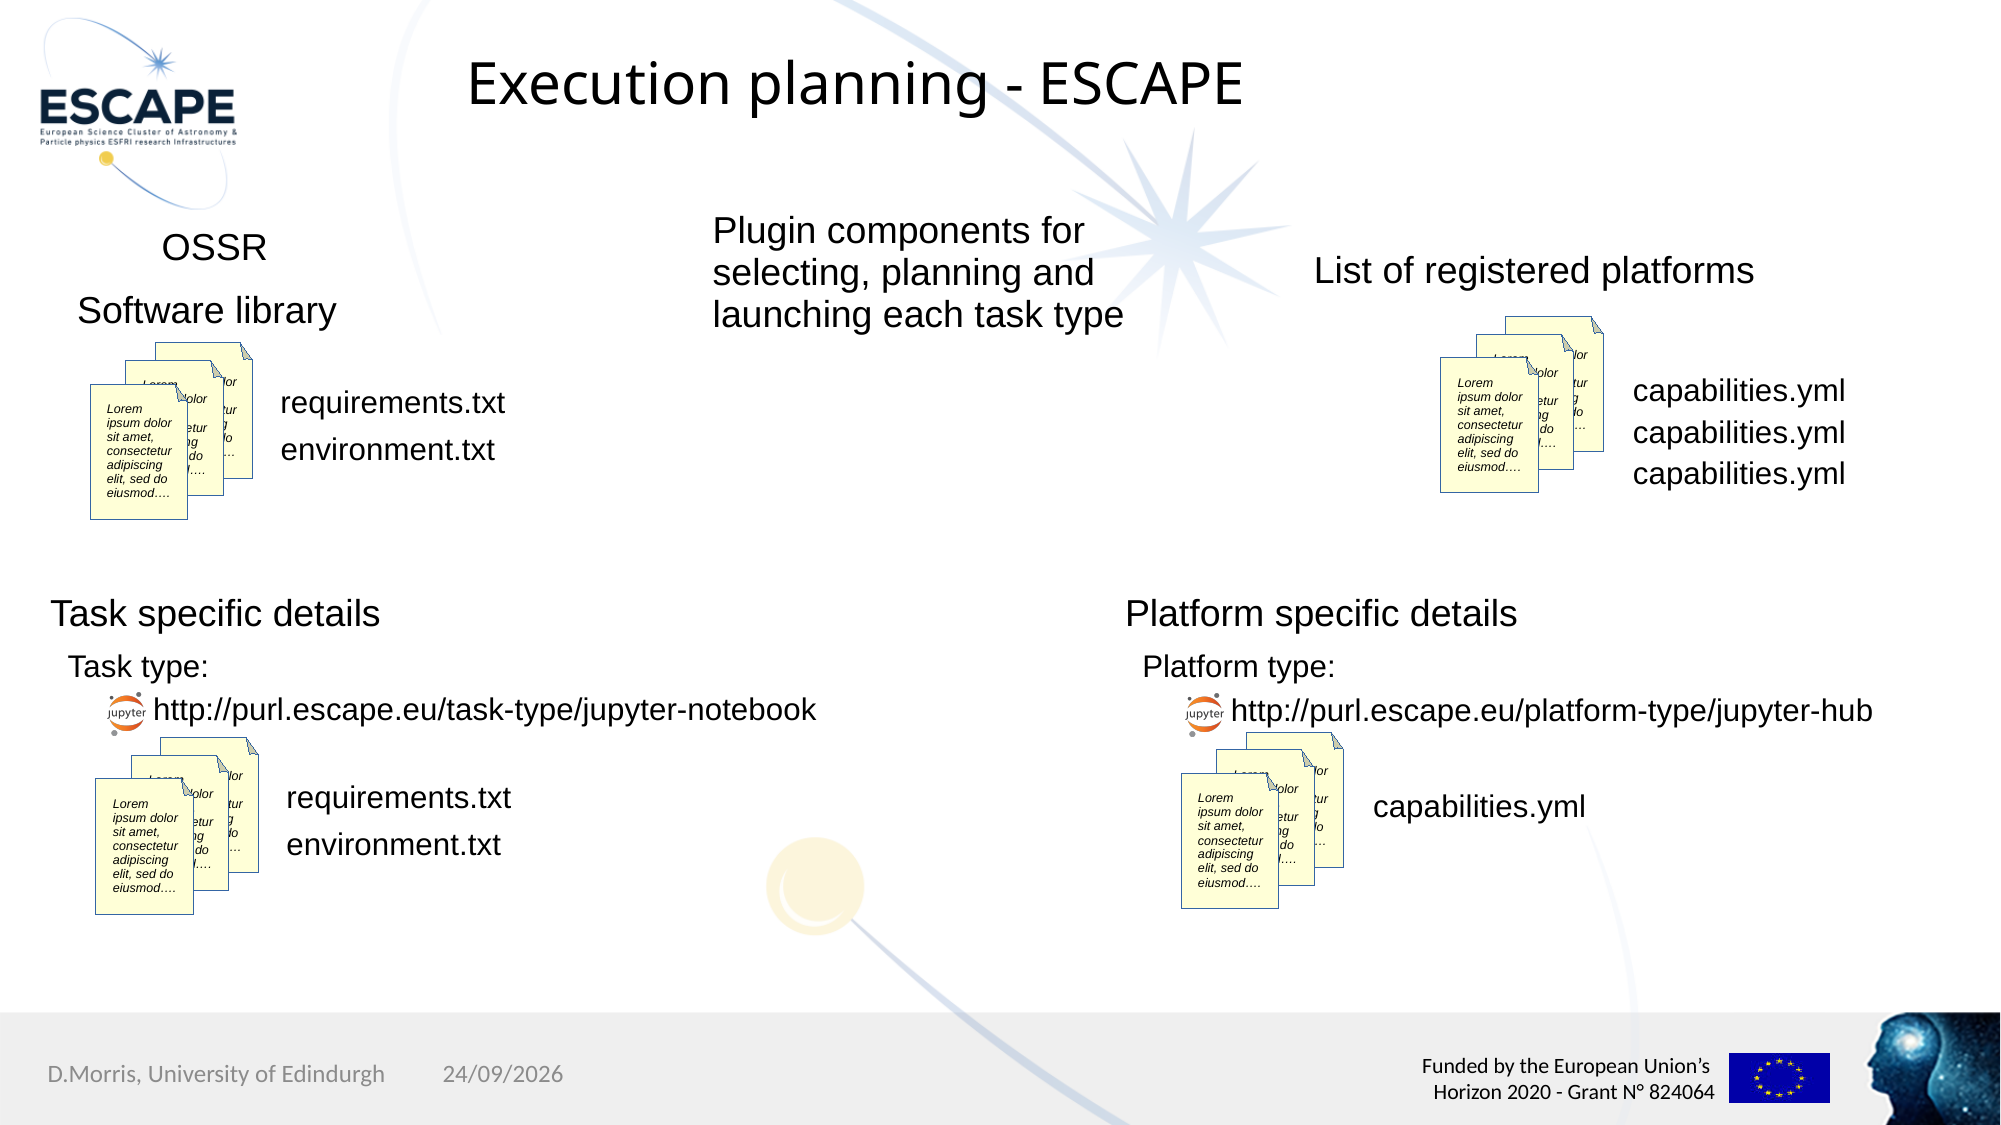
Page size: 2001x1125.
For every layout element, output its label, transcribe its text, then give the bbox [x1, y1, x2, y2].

text_box [190, 485, 224, 496]
text_box requirements.txt [271, 772, 591, 819]
text_box Lorem ipsum dolor sit amet, consectetur adipiscing elit, sed do eiusmod…. [1478, 344, 1576, 459]
text_box Lorem ipsum dolor sit amet, consectetur adipiscing elit, sed do eiusmod…. [1248, 742, 1346, 856]
text_box [1440, 316, 1599, 493]
text_box [1541, 459, 1574, 470]
text_box [95, 737, 254, 915]
text_box requirements.txt [265, 377, 585, 425]
text_box capabilities.yml [1618, 407, 1937, 448]
text_box Lorem ipsum dolor sit amet, consectetur adipiscing elit, sed do eiusmod…. [133, 765, 232, 880]
text_box OSSR [142, 219, 288, 277]
text_box Lorem ipsum dolor sit amet, consectetur adipiscing elit, sed do eiusmod…. [1218, 760, 1317, 874]
text_box Lorem ipsum dolor sit amet, consectetur adipiscing elit, sed do eiusmod…. [1183, 784, 1281, 898]
text_box Lorem ipsum dolor sit amet, consectetur adipiscing elit, sed do eiusmod…. [1442, 368, 1541, 482]
text_box [196, 880, 229, 891]
text_box environment.txt [271, 819, 591, 877]
text_box Plugin components for selecting, planning and launching each task type [697, 201, 1140, 343]
text_box http://purl.escape.eu/platform-type/jupyter-hub [1216, 685, 1890, 745]
footer D.Morris, University of Edindurgh [32, 1042, 414, 1103]
text_box capabilities.yml [1618, 366, 1937, 407]
title Execution planning - ESCAPE [450, 11, 1647, 150]
text_box [90, 342, 248, 520]
picture [0, 0, 2001, 1125]
text_box [1281, 874, 1315, 886]
slide_number 19/04/2021 [427, 1042, 684, 1103]
text_box [232, 862, 259, 873]
text_box [1317, 856, 1344, 868]
text_box Lorem ipsum dolor sit amet, consectetur adipiscing elit, sed do eiusmod…. [92, 394, 190, 509]
text_box [1181, 732, 1339, 909]
text_box Platform type: [1127, 641, 1352, 691]
text_box Software library [62, 282, 353, 340]
text_box Lorem ipsum dolor sit amet, consectetur adipiscing elit, sed do eiusmod…. [1507, 327, 1606, 441]
text_box Lorem ipsum dolor sit amet, consectetur adipiscing elit, sed do eiusmod…. [163, 748, 261, 862]
text_box capabilities.yml [1358, 781, 1678, 839]
text_box http://purl.escape.eu/task-type/jupyter-notebook [138, 685, 833, 744]
text_box environment.txt [265, 425, 585, 483]
text_box Platform specific details [1110, 585, 1740, 644]
text_box [1576, 441, 1604, 452]
text_box Task specific details [35, 585, 665, 644]
text_box [226, 467, 253, 479]
text_box List of registered platforms [1299, 242, 1893, 299]
text_box Lorem ipsum dolor sit amet, consectetur adipiscing elit, sed do eiusmod…. [98, 789, 196, 903]
text_box Lorem ipsum dolor sit amet, consectetur adipiscing elit, sed do eiusmod…. [127, 371, 226, 485]
text_box Lorem ipsum dolor sit amet, consectetur adipiscing elit, sed do eiusmod…. [157, 353, 255, 467]
text_box capabilities.yml [1618, 448, 1937, 506]
text_box Task type: [53, 641, 225, 691]
